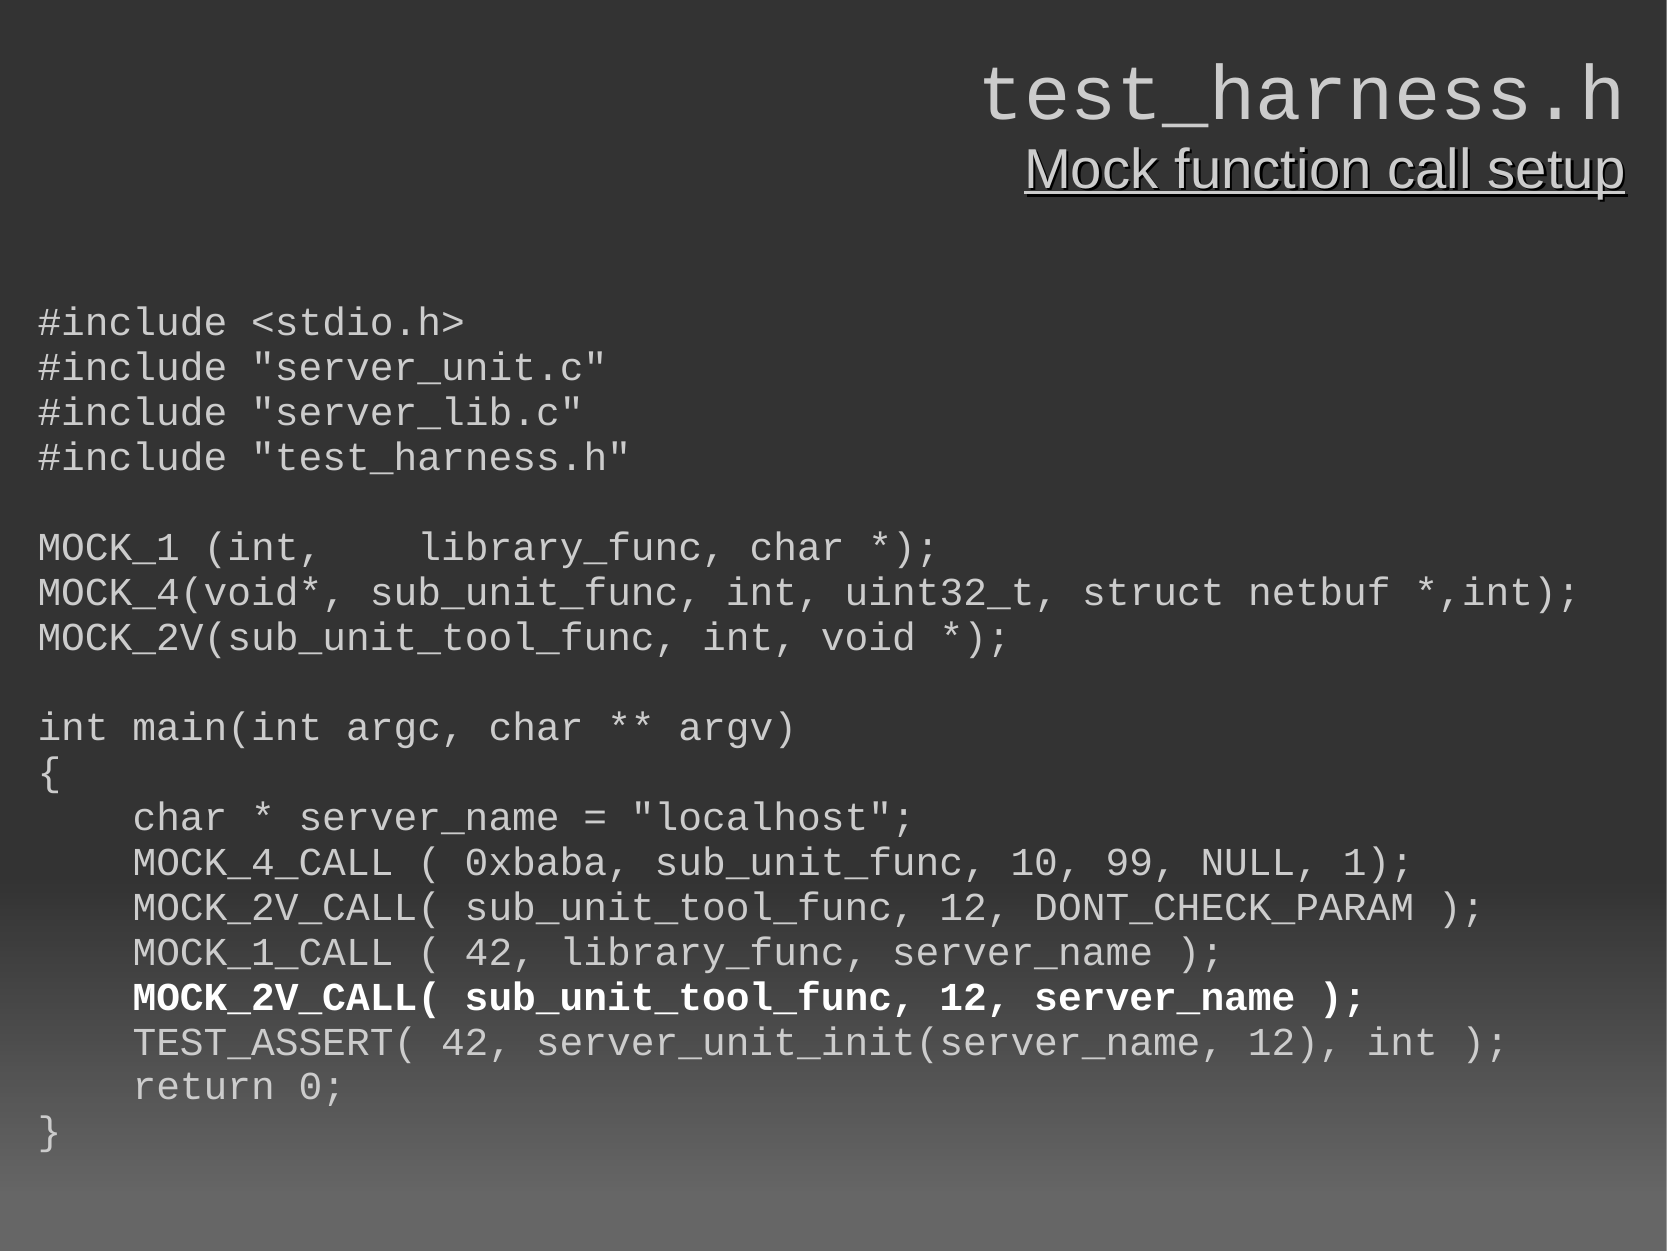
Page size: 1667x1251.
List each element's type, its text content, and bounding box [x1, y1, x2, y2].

picture [0, 0, 1667, 1251]
title test_harness.h Mock function call setup [39, 49, 1626, 233]
list #include <stdio.h> #include "server_unit.c" #include "server_lib.c" #include "test_harness.h" MOCK_1 (int, library_func, char *); MOCK_4(void*, sub_unit_func, int, uint32_t, struct netbuf *,int); MOCK_2V(sub_unit_tool_func, int, void *); int main(int argc, char ** argv) { char * server_name = "localhost"; MOCK_4_CALL ( 0xbaba, sub_unit_func, 10, 99, NULL, 1); MOCK_2V_CALL( sub_unit_tool_func, 12, DONT_CHECK_PARAM ); MOCK_1_CALL ( 42, library_func, server_name ); MOCK_2V_CALL( sub_unit_tool_func, 12, server_name ); TEST_ASSERT( 42, server_unit_init(server_name, 12), int ); return 0; } [37, 299, 1659, 1239]
